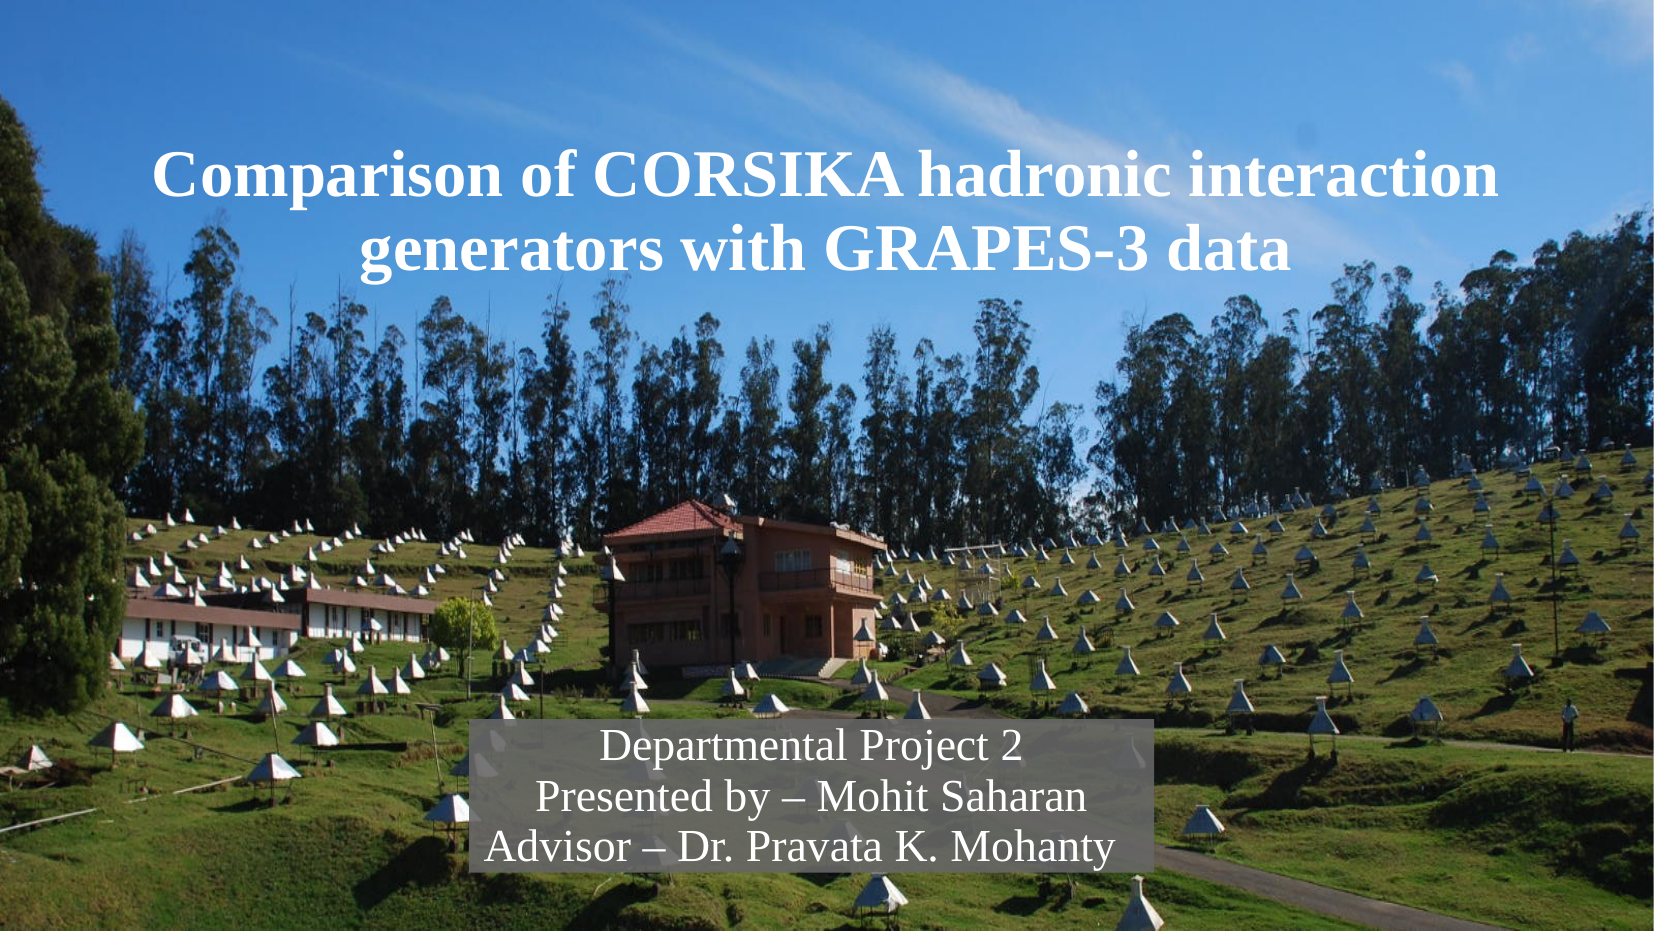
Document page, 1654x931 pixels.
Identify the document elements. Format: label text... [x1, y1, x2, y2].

picture [0, 0, 1654, 931]
subtitle Comparison of CORSIKA hadronic interaction generators with GRAPES-3 data [82, 106, 1571, 316]
title Departmental Project 2 Presented by – Mohit Saharan Advisor – Dr. Pravata K. Mohanty [469, 719, 1155, 873]
